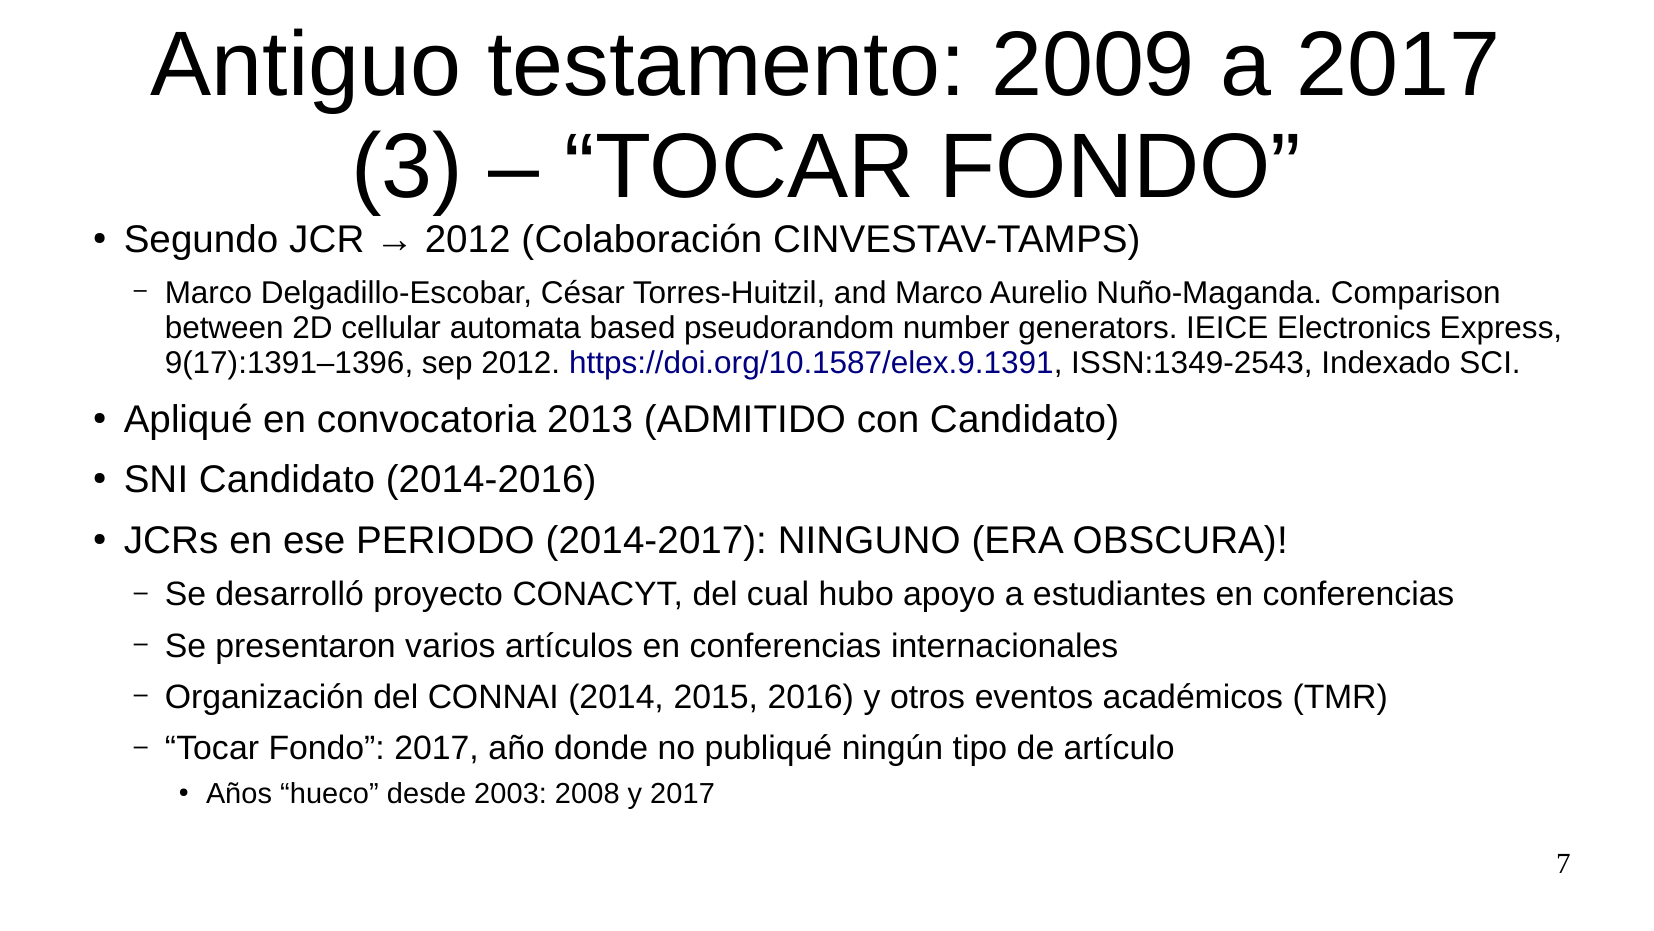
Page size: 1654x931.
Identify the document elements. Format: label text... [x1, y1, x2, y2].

list Segundo JCR → 2012 (Colaboración CINVESTAV-TAMPS) Marco Delgadillo-Escobar, César Torres-Huitzil, and Marco Aurelio Nuño-Maganda. Comparison between 2D cellular automata based pseudorandom number generators. IEICE Electronics Express, 9(17):1391–1396, sep 2012. https://doi.org/10.1587/elex.9.1391, ISSN:1349-2543, Indexado SCI. Apliqué en convocatoria 2013 (ADMITIDO con Candidato) SNI Candidato (2014-2016) JCRs en ese PERIODO (2014-2017): NINGUNO (ERA OBSCURA)! Se desarrolló proyecto CONACYT, del cual hubo apoyo a estudiantes en conferencias Se presentaron varios artículos en conferencias internacionales Organización del CONNAI (2014, 2015, 2016) y otros eventos académicos (TMR) “Tocar Fondo”: 2017, año donde no publiqué ningún tipo de artículo Años “hueco” desde 2003: 2008 y 2017 [82, 217, 1571, 851]
title Antiguo testamento: 2009 a 2017 (3) – “TOCAR FONDO” [82, 12, 1571, 217]
